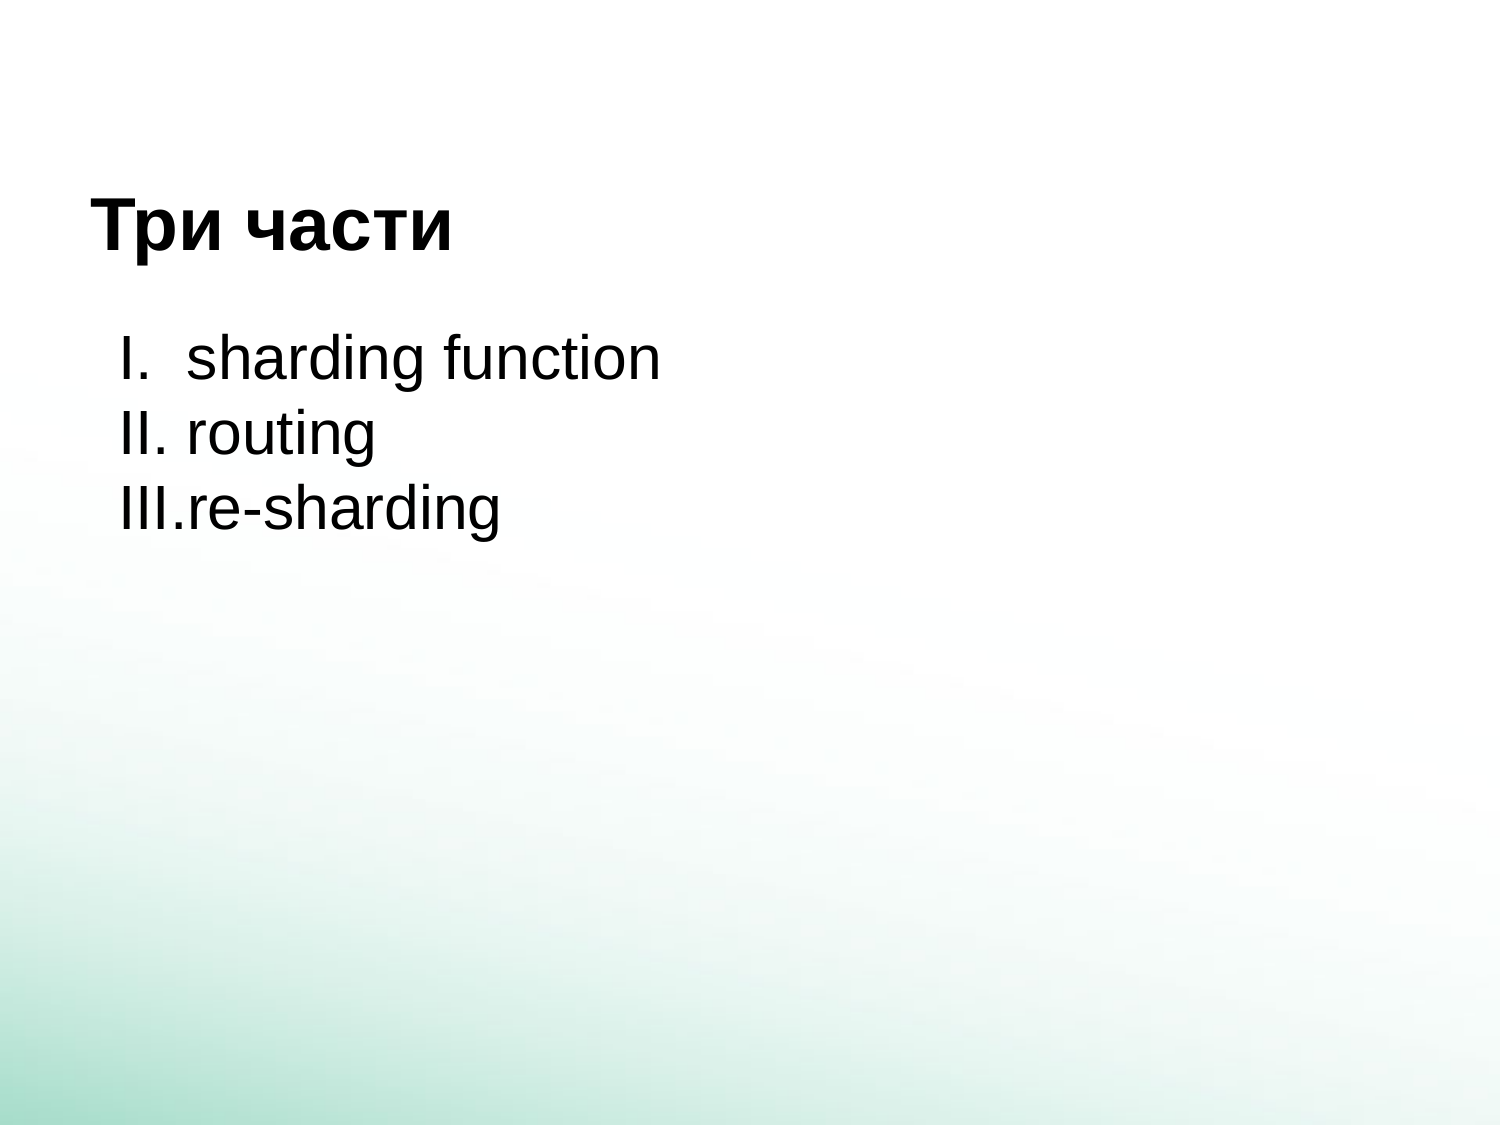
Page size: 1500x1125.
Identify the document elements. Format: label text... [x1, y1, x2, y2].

list sharding function routing re-sharding [96, 301, 1447, 913]
picture [0, 0, 1500, 1125]
title Три части [75, 140, 1425, 281]
